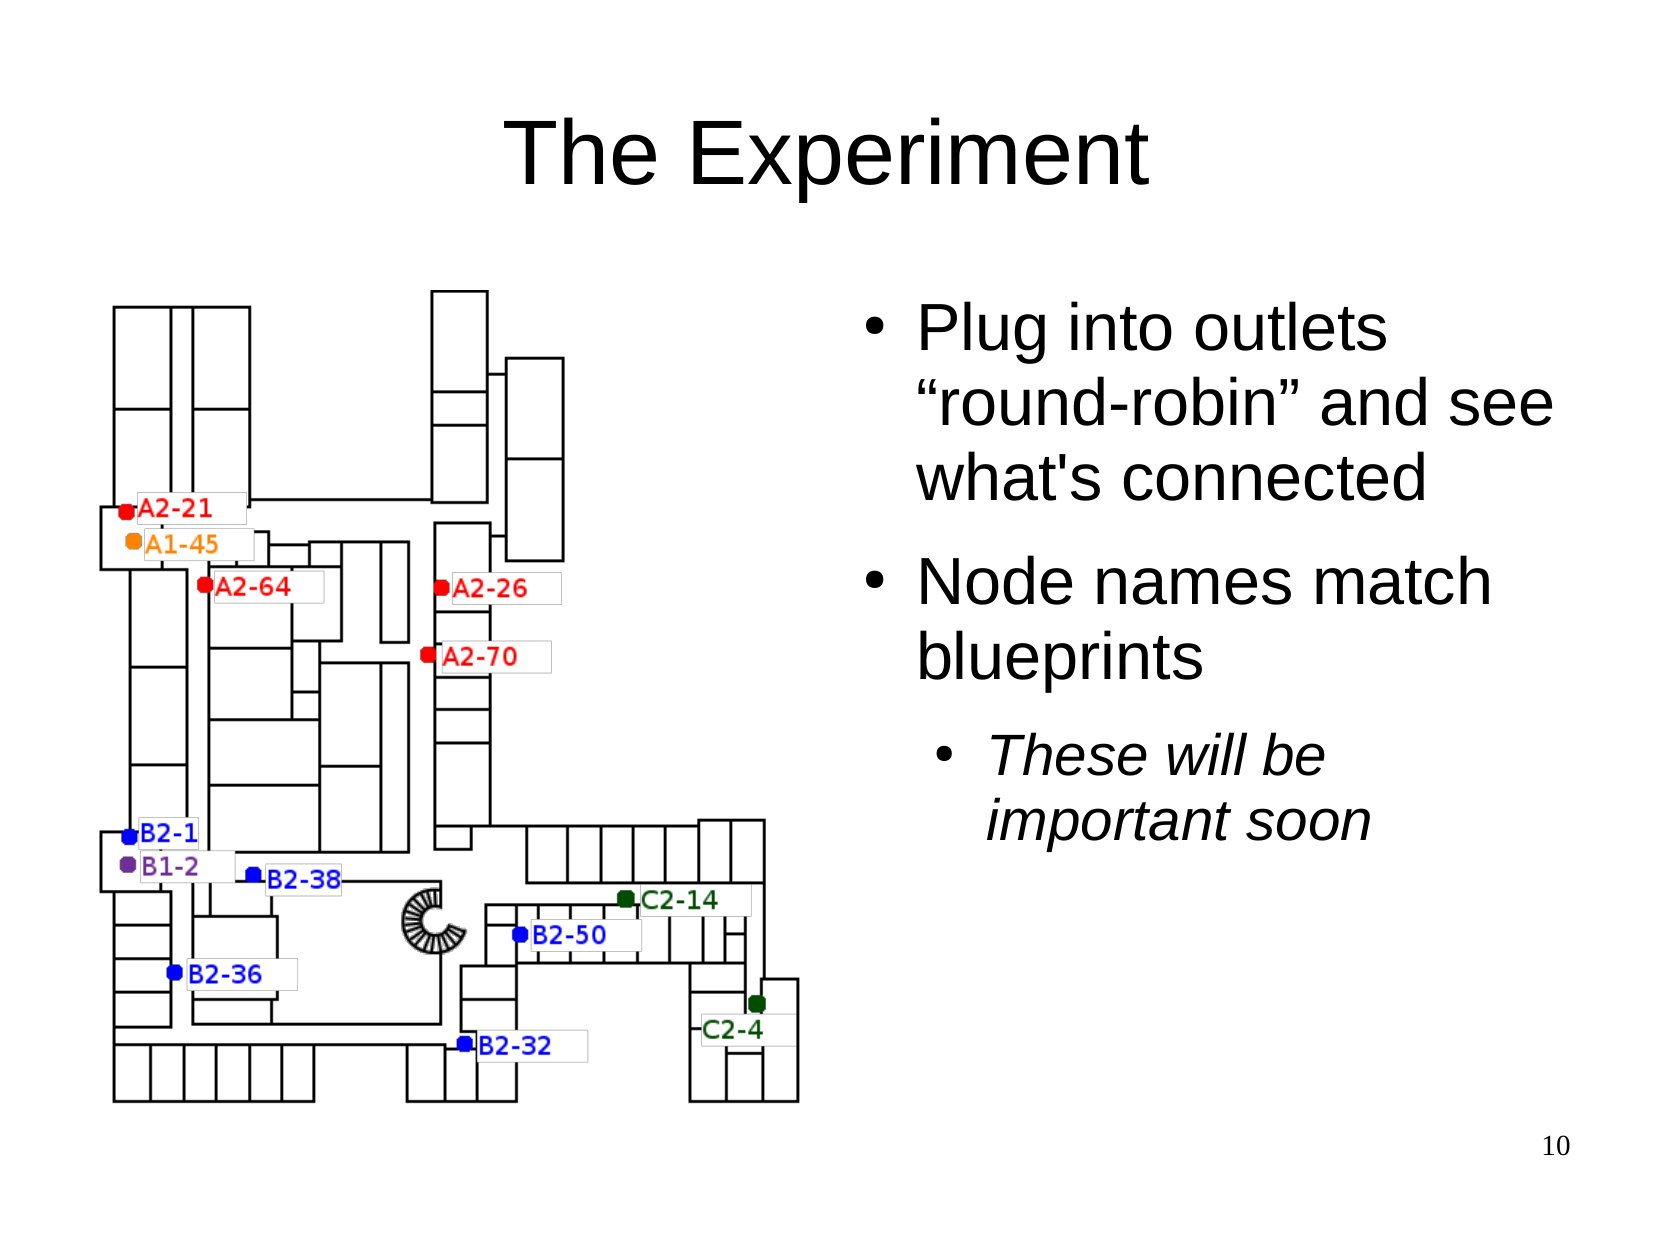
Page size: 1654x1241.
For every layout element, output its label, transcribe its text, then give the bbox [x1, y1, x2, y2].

picture [91, 290, 801, 1109]
list Plug into outlets “round-robin” and see what's connected Node names match blueprints These will be important soon [845, 290, 1572, 1109]
title The Experiment [82, 49, 1571, 257]
